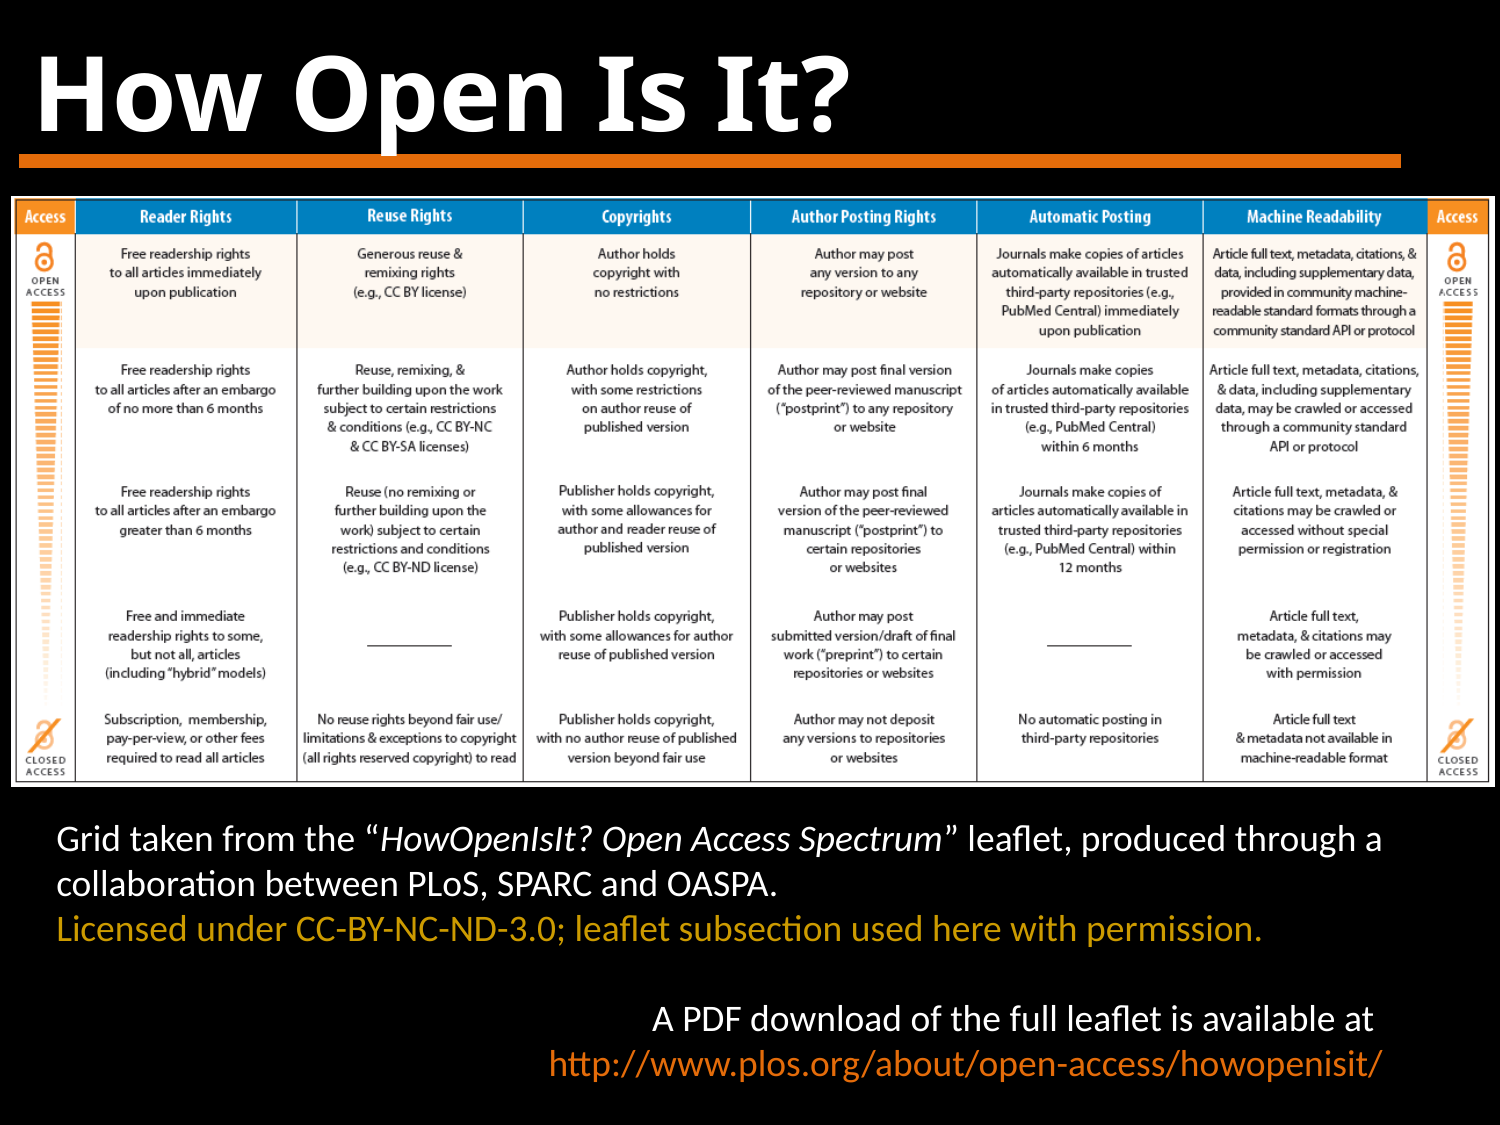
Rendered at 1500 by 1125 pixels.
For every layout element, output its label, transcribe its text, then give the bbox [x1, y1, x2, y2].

text_box How Open Is It? [17, 19, 1401, 161]
text_box Grid taken from the “HowOpenIsIt? Open Access Spectrum” leaflet, produced through a collaboration between PLoS, SPARC and OASPA. Licensed under CC-BY-NC-ND-3.0; leaflet subsection used here with permission. A PDF download of the full leaflet is available at http://www.plos.org/about/open-access/howopenisit/ [41, 806, 1459, 1095]
picture [11, 196, 1495, 787]
